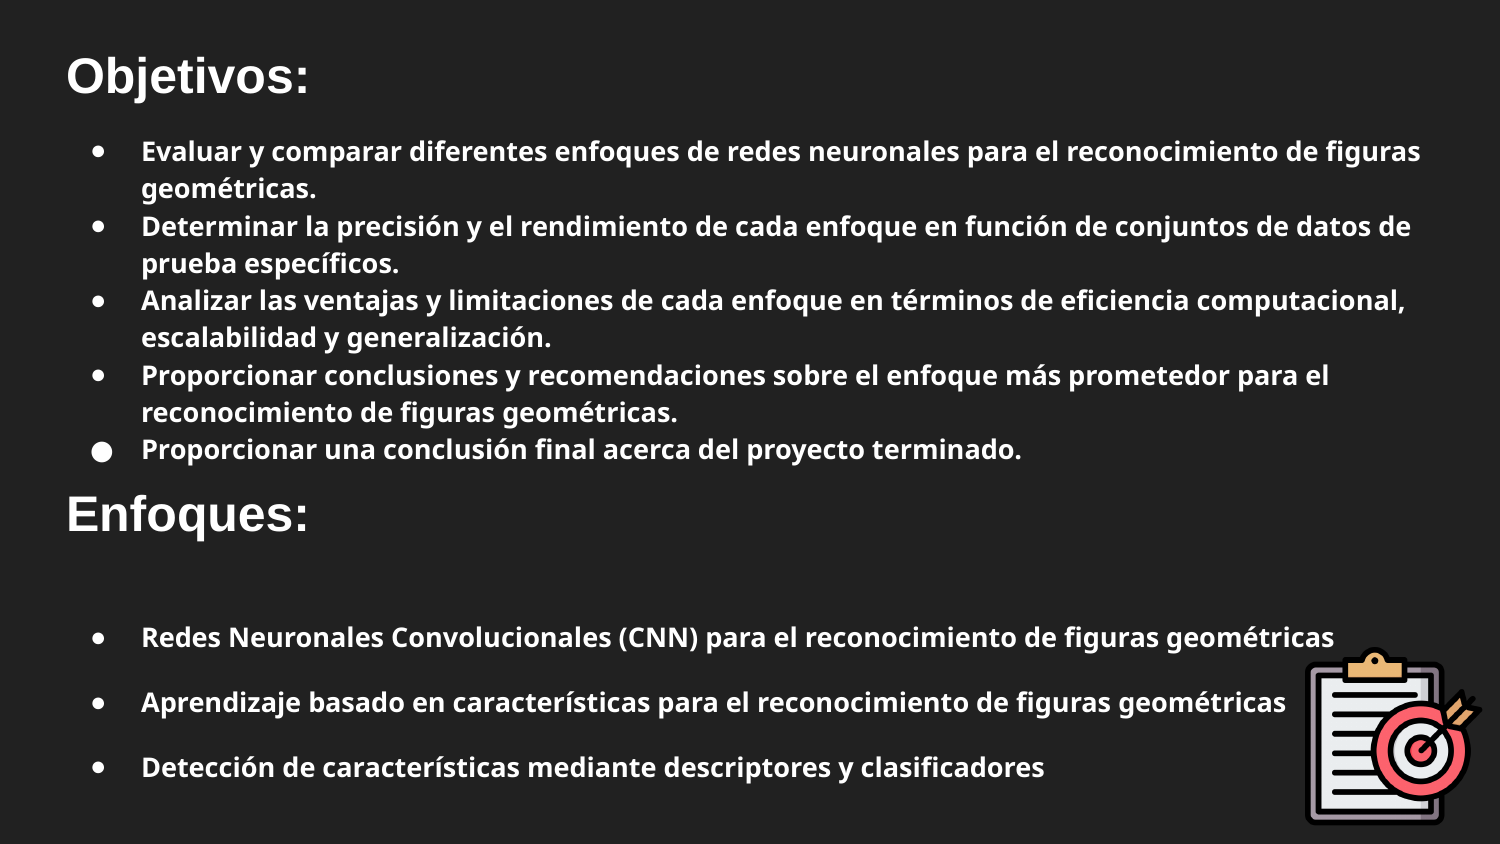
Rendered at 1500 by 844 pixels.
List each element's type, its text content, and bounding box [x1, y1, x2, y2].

text_box Enfoques: [51, 466, 1449, 573]
picture [1302, 644, 1485, 828]
text_box Evaluar y comparar diferentes enfoques de redes neuronales para el reconocimiento de figuras geométricas. Determinar la precisión y el rendimiento de cada enfoque en función de conjuntos de datos de prueba específicos. Analizar las ventajas y limitaciones de cada enfoque en términos de eficiencia computacional, escalabilidad y generalización. Proporcionar conclusiones y recomendaciones sobre el enfoque más prometedor para el reconocimiento de figuras geométricas. Proporcionar una conclusión final acerca del proyecto terminado. [51, 159, 1449, 438]
text_box Objetivos: [51, 28, 1449, 159]
text_box Redes Neuronales Convolucionales (CNN) para el reconocimiento de figuras geométricas Aprendizaje basado en características para el reconocimiento de figuras geométricas Detección de características mediante descriptores y clasificadores [51, 573, 1449, 812]
